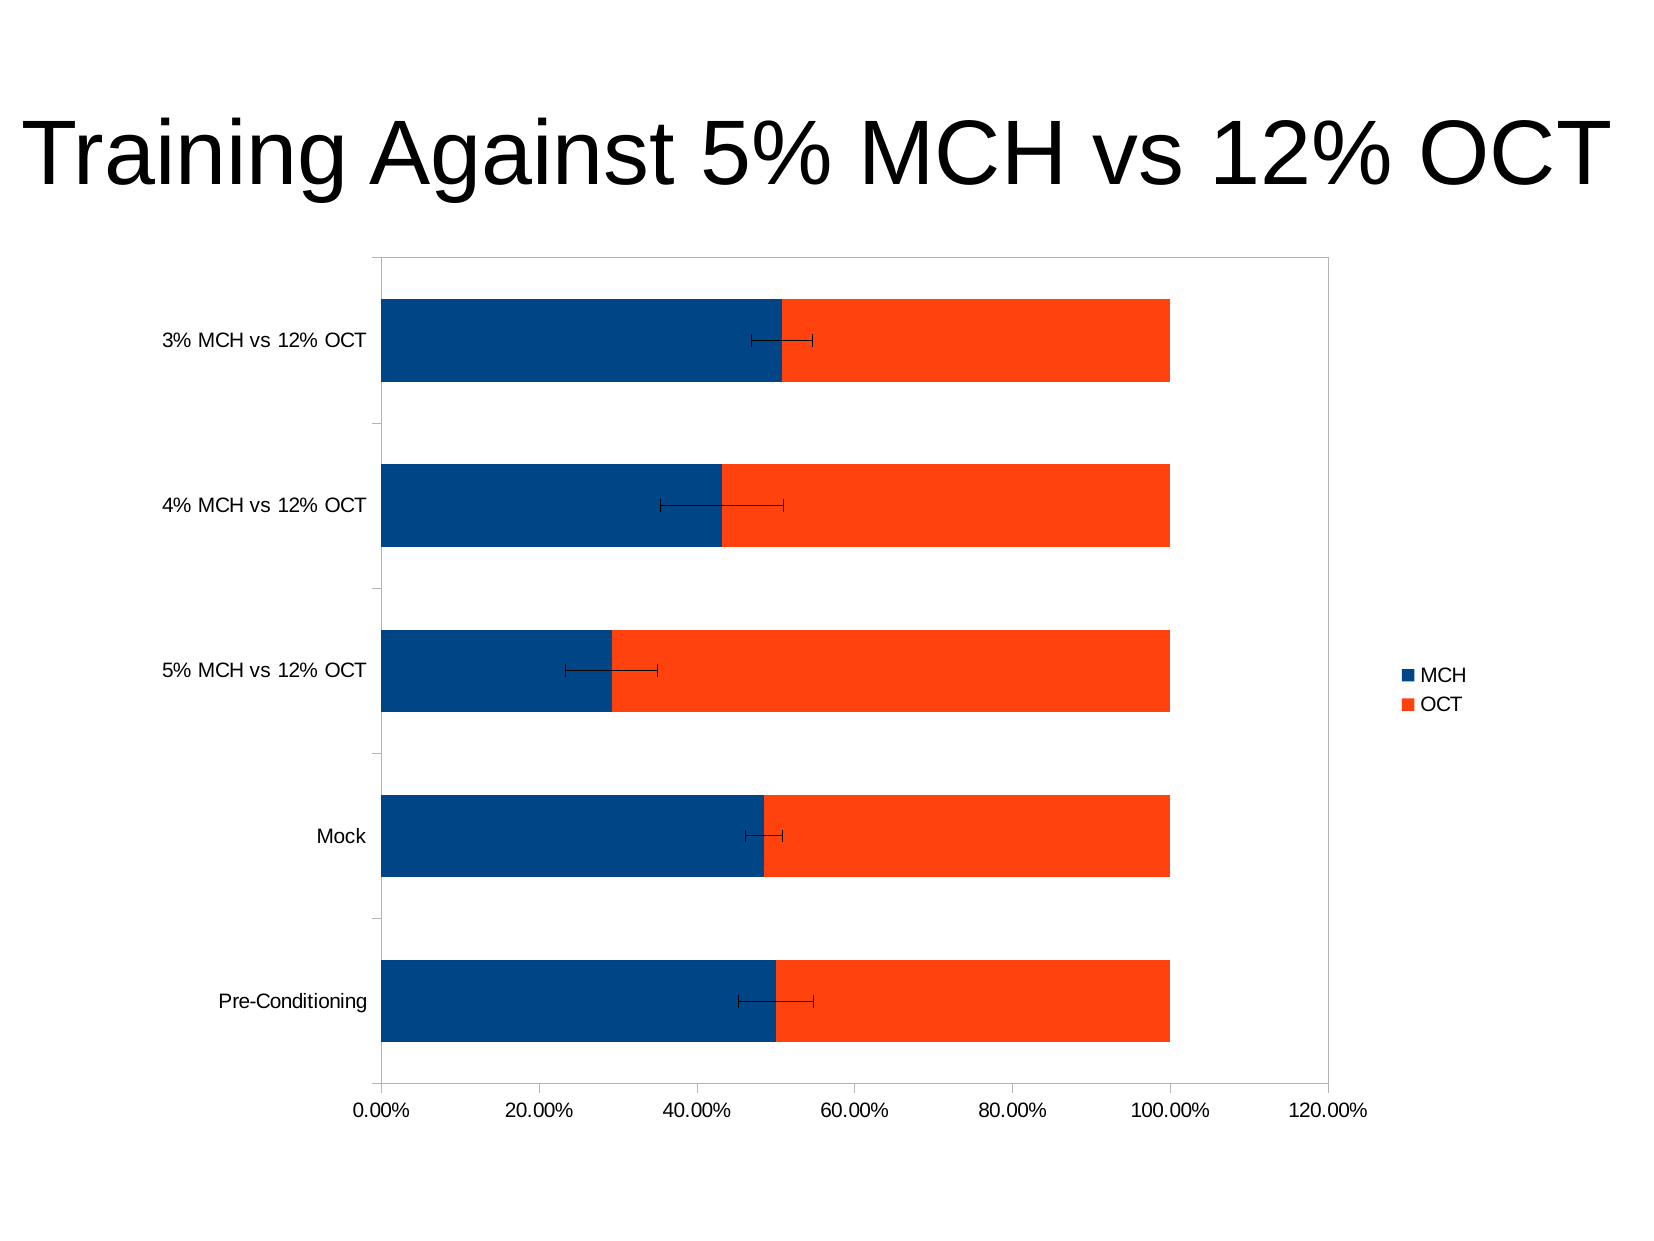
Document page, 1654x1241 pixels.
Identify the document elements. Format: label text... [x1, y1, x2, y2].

title Training Against 5% MCH vs 12% OCT [0, 49, 1636, 257]
chart [135, 240, 1486, 1141]
